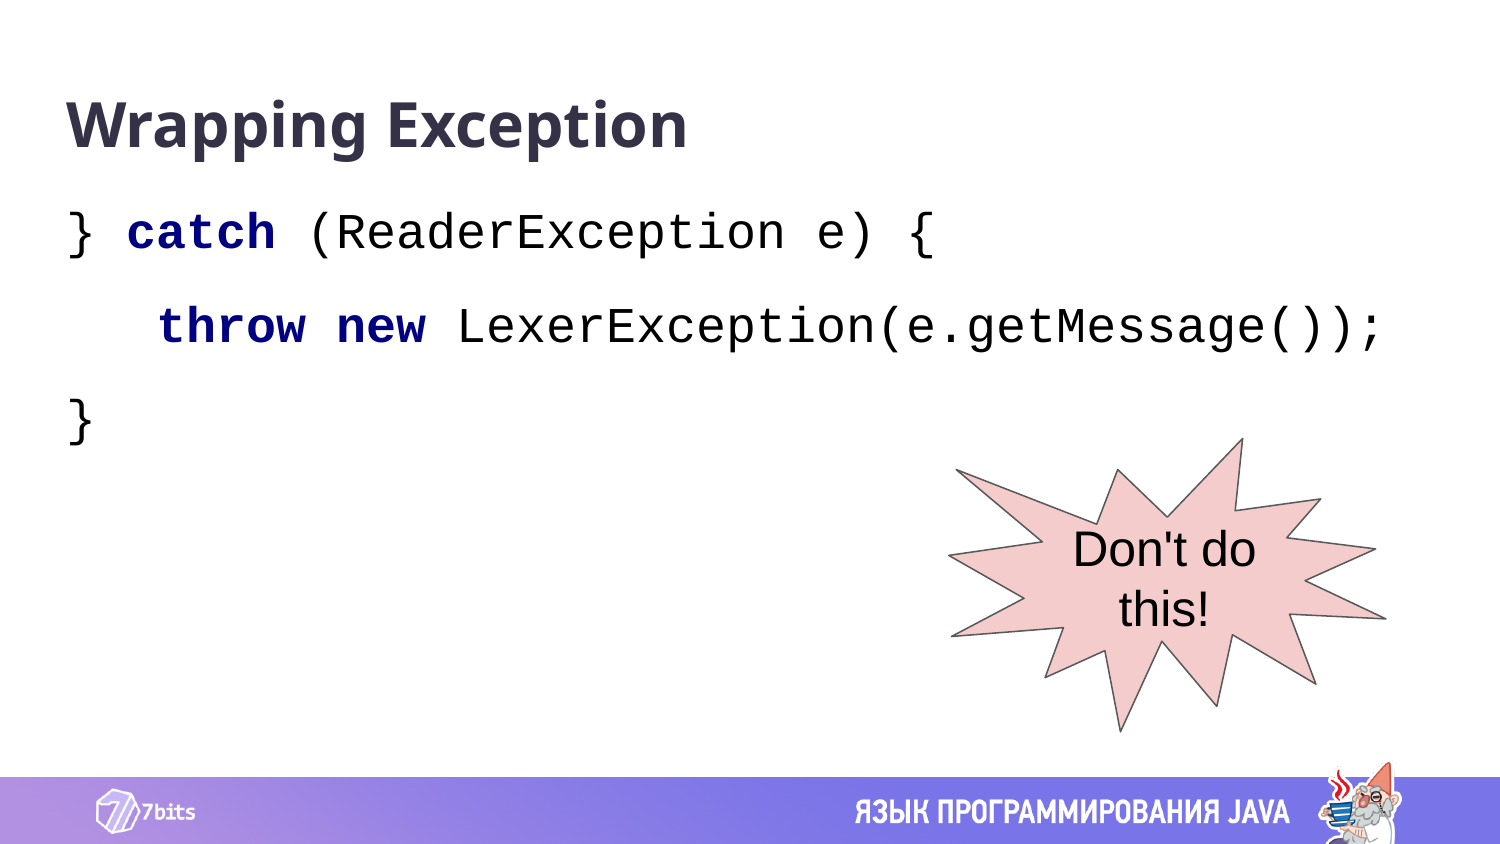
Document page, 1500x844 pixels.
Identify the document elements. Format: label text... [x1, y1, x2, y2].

text_box Don't do this! [948, 438, 1386, 732]
picture [0, 717, 1500, 844]
list } catch (ReaderException e) { throw new LexerException(e.getMessage()); } [51, 184, 1449, 745]
title Wrapping Exception [51, 69, 1449, 164]
